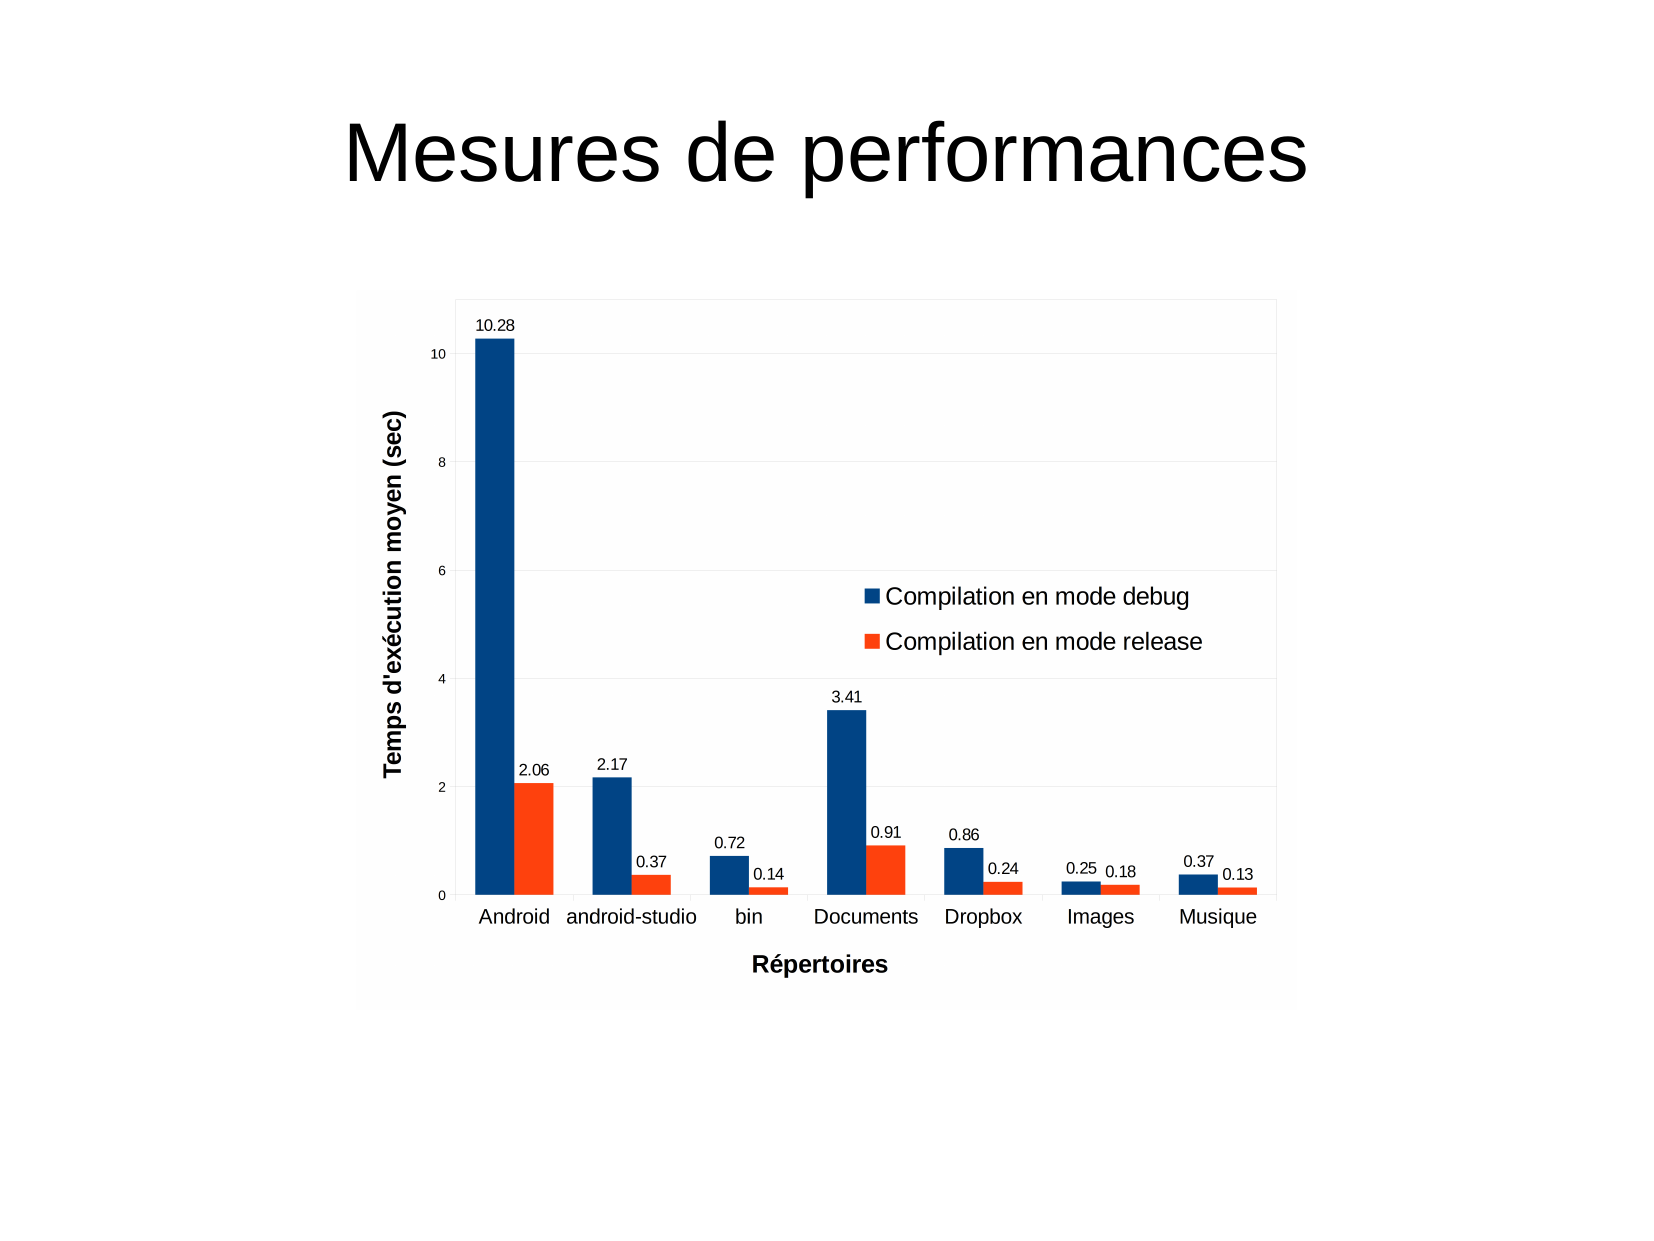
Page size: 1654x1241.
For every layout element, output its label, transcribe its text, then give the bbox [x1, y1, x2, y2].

title Mesures de performances [82, 49, 1571, 257]
picture [356, 290, 1297, 1010]
